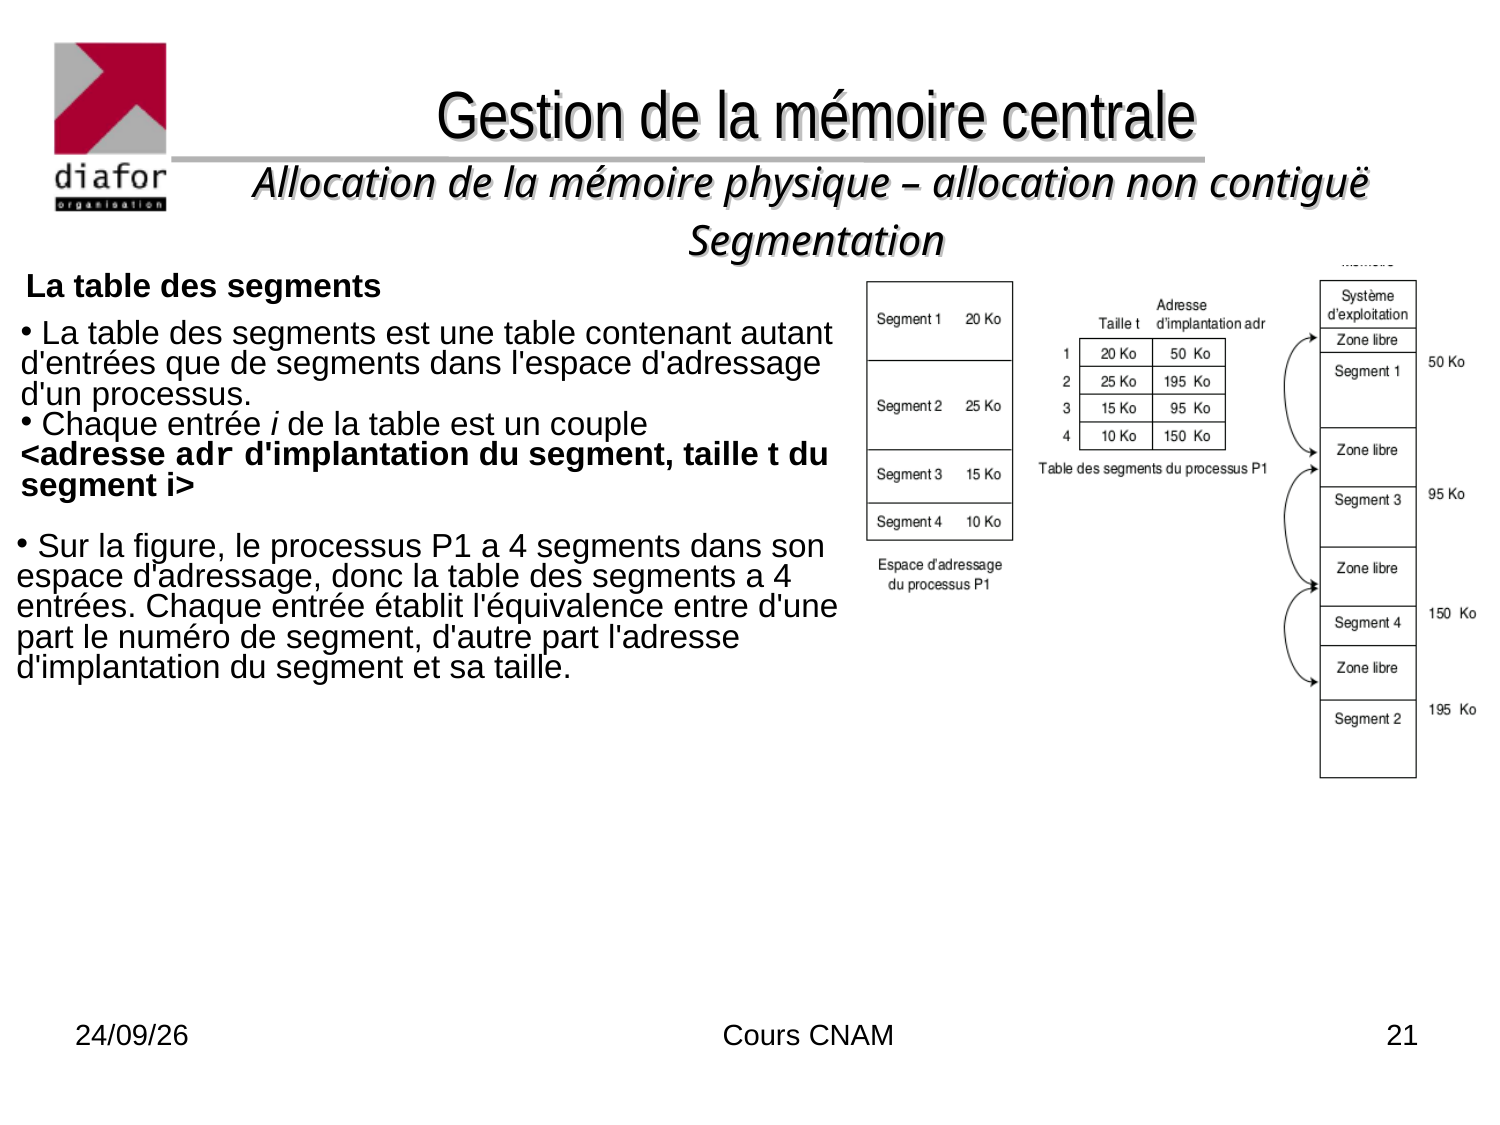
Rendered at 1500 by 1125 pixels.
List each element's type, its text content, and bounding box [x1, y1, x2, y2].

title Gestion de la mémoire centrale Allocation de la mémoire physique – allocation non contiguë Segmentation [133, 69, 1500, 273]
text_box Sur la figure, le processus P1 a 4 segments dans son espace d'adressage, donc la table des segments a 4 entrées. Chaque entrée établit l'équivalence entre d'une part le numéro de segment, d'autre part l'adresse d'implantation du segment et sa taille. [1, 525, 856, 692]
text_box La table des segments [1, 265, 397, 311]
picture [856, 265, 1492, 783]
text_box La table des segments est une table contenant autant d'entrées que de segments dans l'espace d'adressage d'un processus. Chaque entrée i de la table est un couple <adresse adr d'implantation du segment, taille t du segment i> [5, 312, 854, 510]
picture [53, 42, 168, 213]
